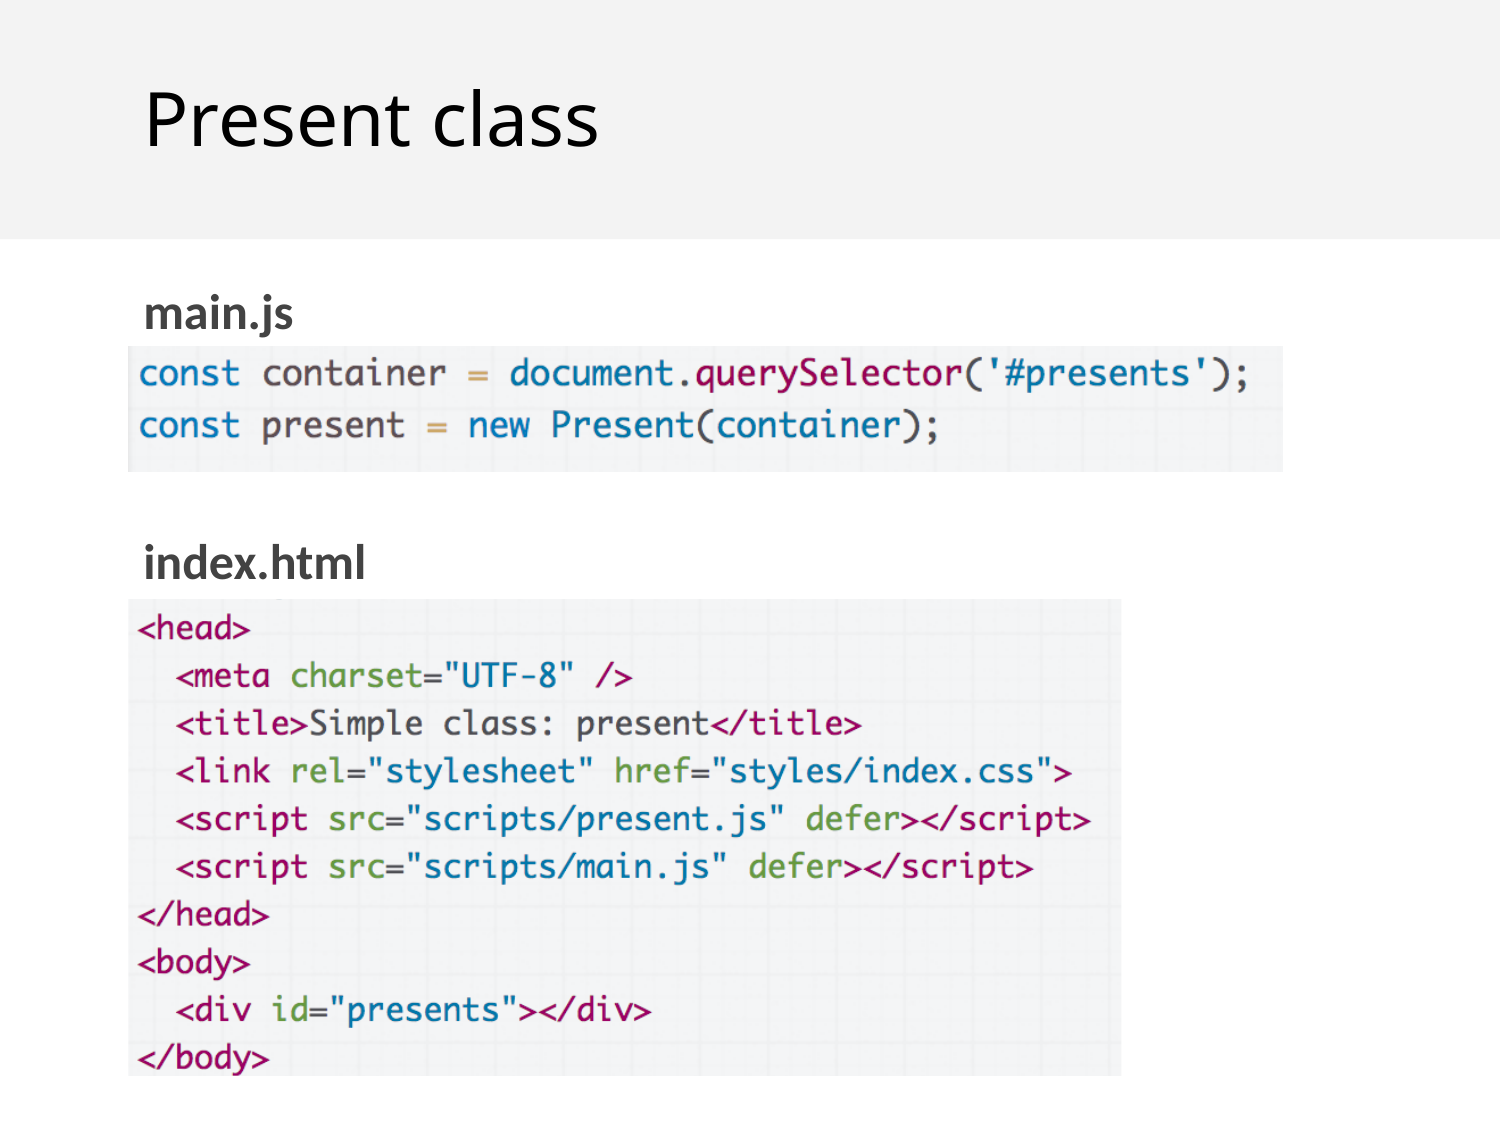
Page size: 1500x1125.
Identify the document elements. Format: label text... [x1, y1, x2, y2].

list main.js [128, 255, 408, 346]
title Present class [128, 56, 1372, 183]
list index.html [128, 505, 408, 599]
picture [128, 346, 1283, 472]
picture [128, 599, 1122, 1076]
